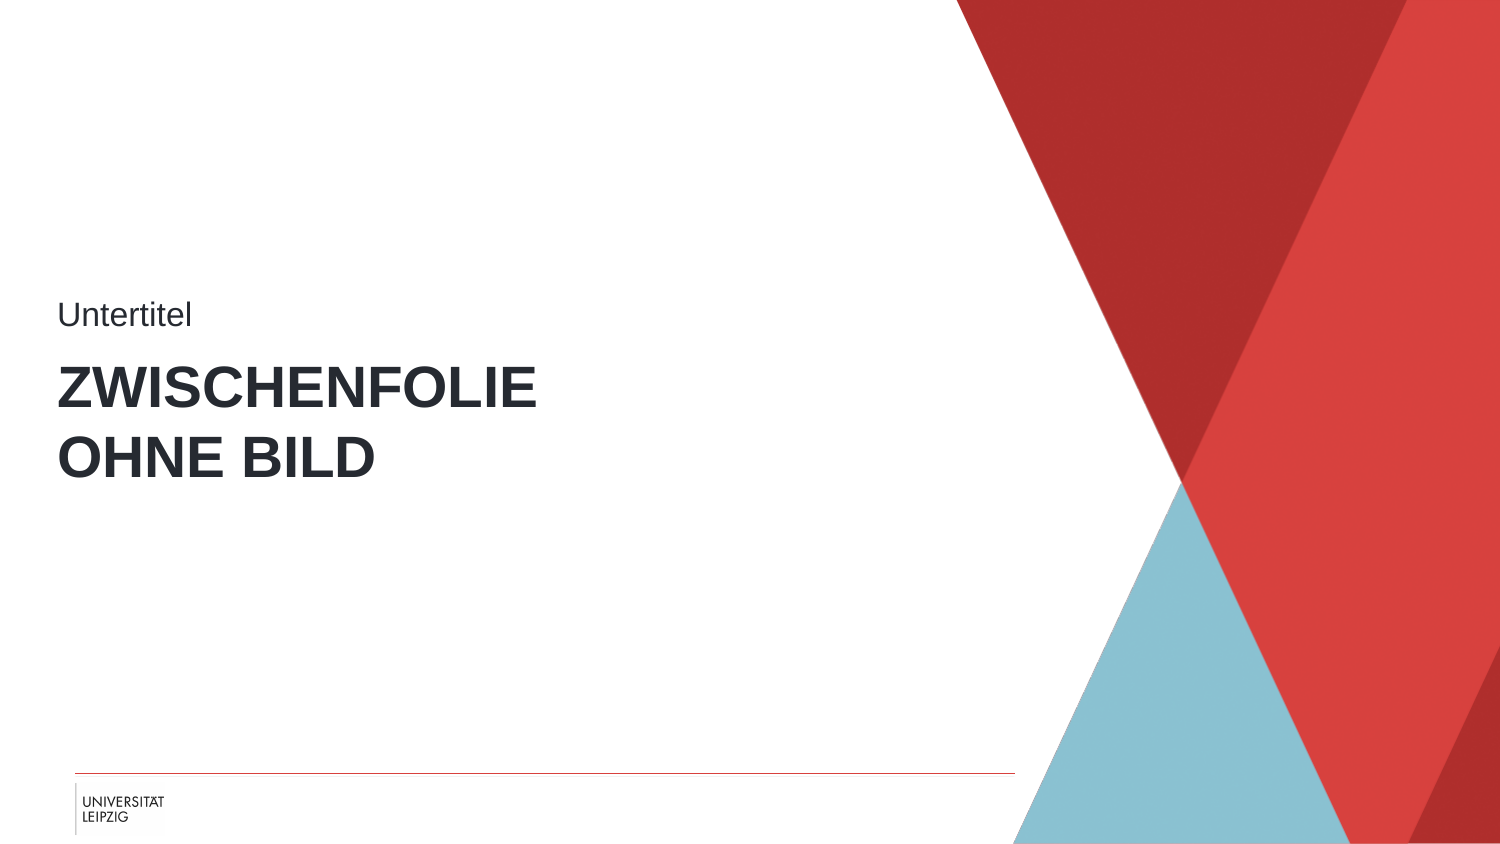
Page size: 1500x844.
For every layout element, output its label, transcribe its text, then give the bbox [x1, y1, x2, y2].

picture [75, 782, 165, 836]
subtitle Untertitel [42, 285, 1093, 342]
picture [956, 0, 1500, 844]
title Zwischenfolie ohne Bild [42, 342, 1093, 585]
